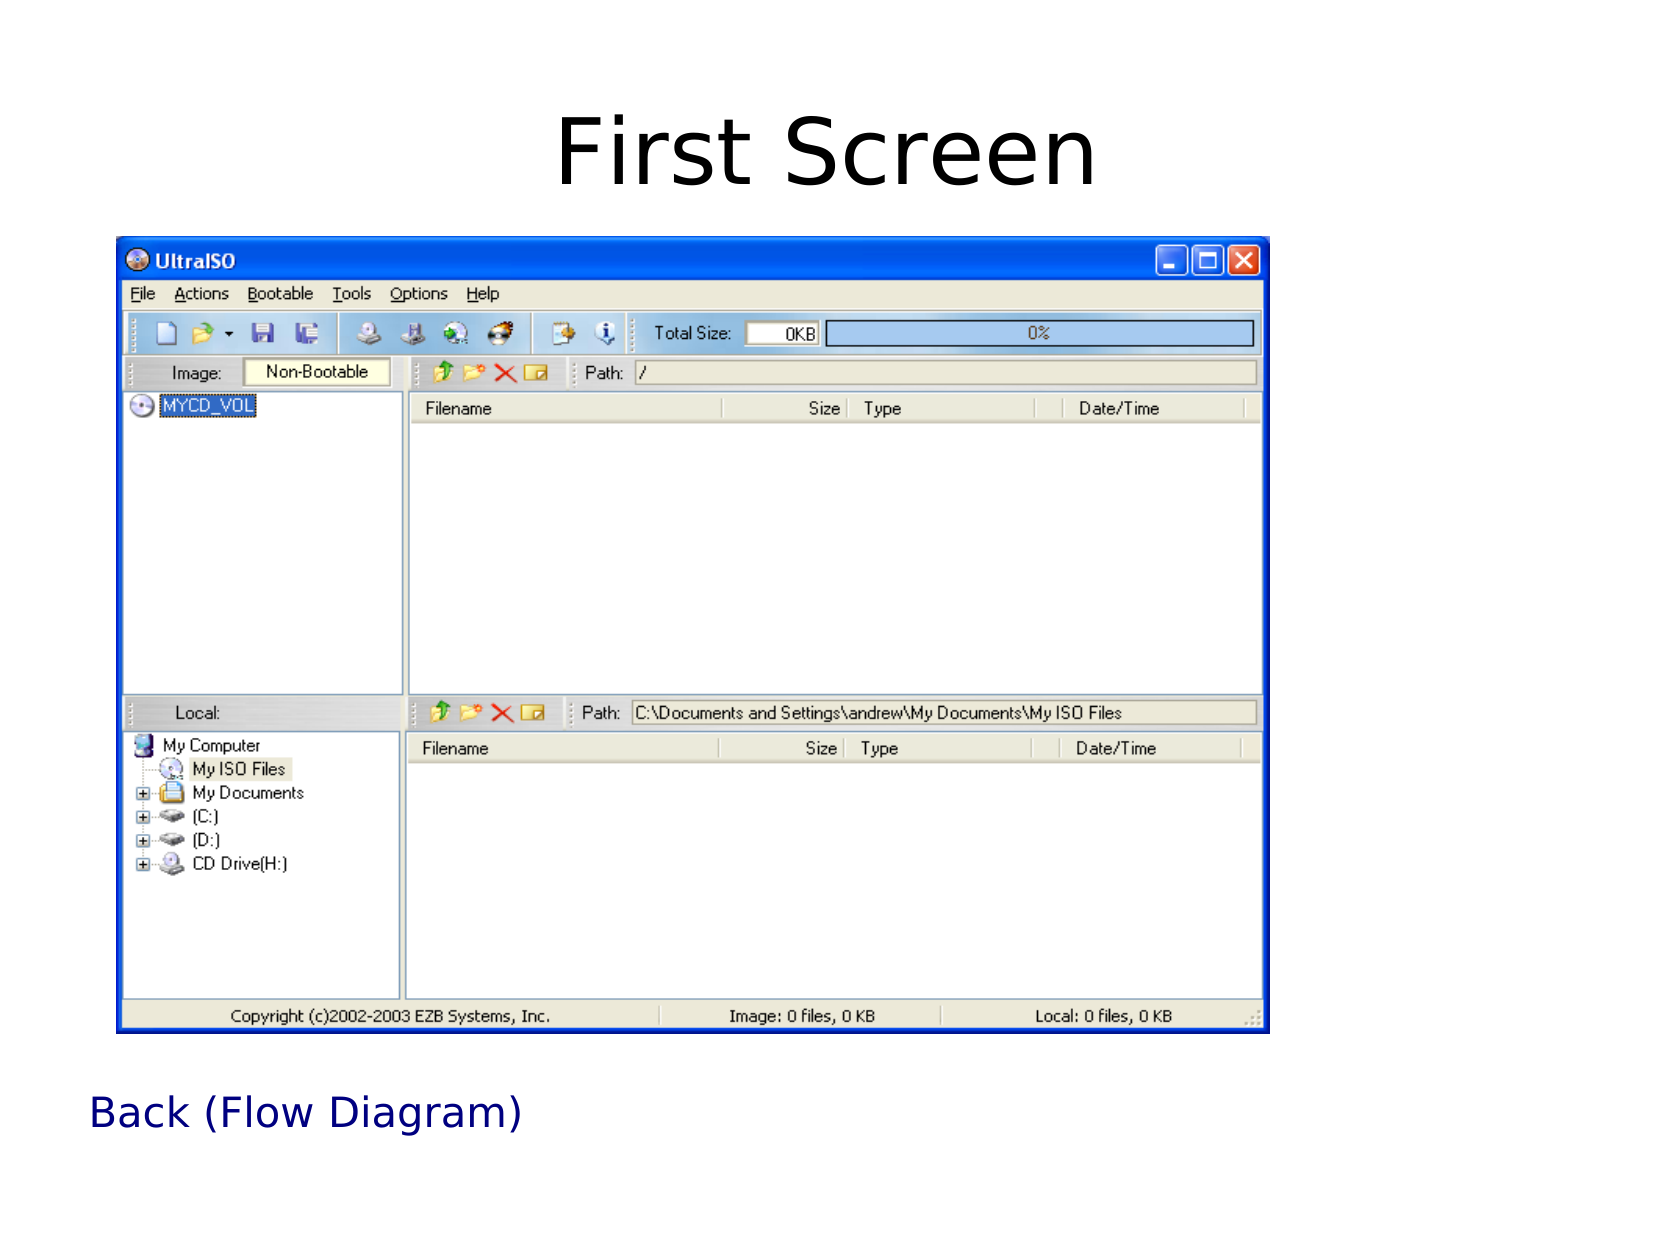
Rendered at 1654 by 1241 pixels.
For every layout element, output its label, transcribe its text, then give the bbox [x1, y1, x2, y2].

subtitle Back (Flow Diagram) [88, 1078, 833, 1147]
title First Screen [82, 49, 1571, 257]
picture [116, 257, 1270, 1034]
